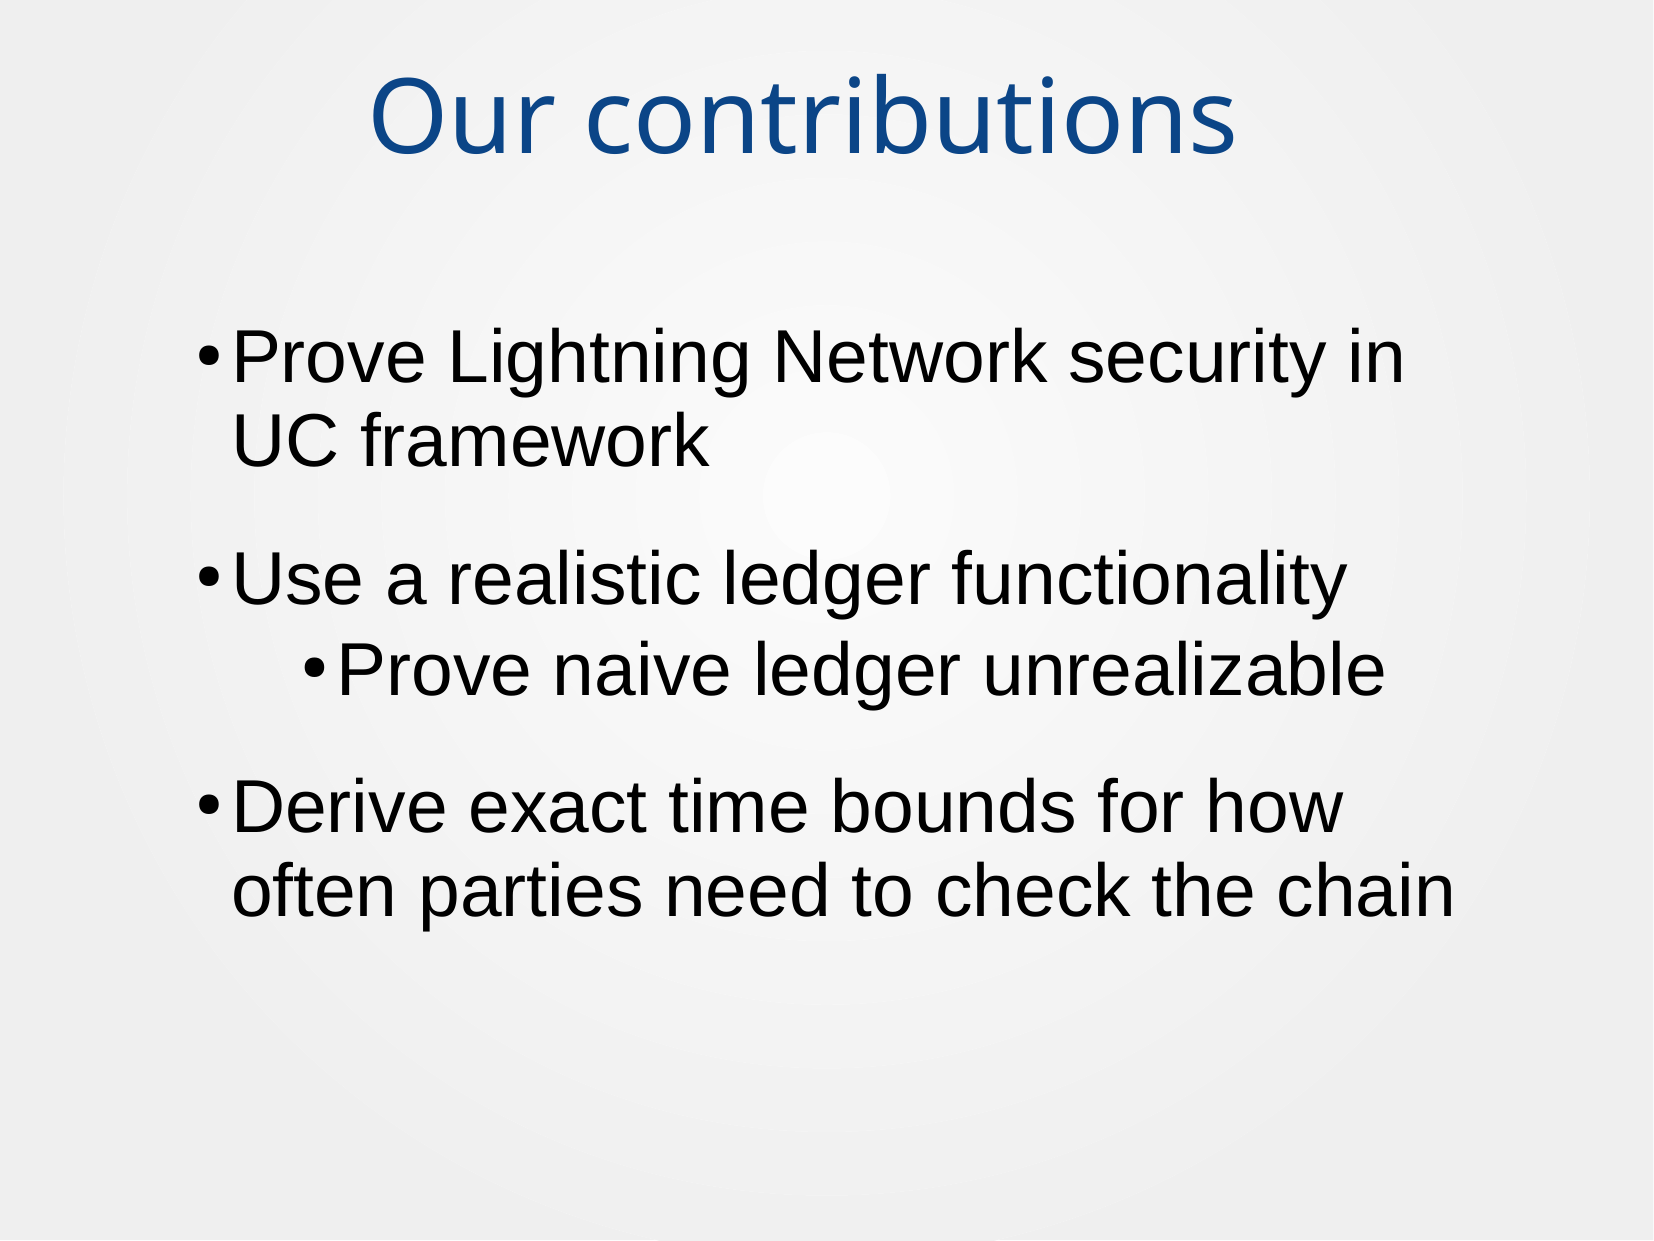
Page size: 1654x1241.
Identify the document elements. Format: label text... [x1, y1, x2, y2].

title Our contributions [367, 41, 1287, 184]
text_box Prove Lightning Network security in UC framework Use a realistic ledger functionality Prove naive ledger unrealizable Derive exact time bounds for how often parties need to check the chain [180, 307, 1473, 941]
